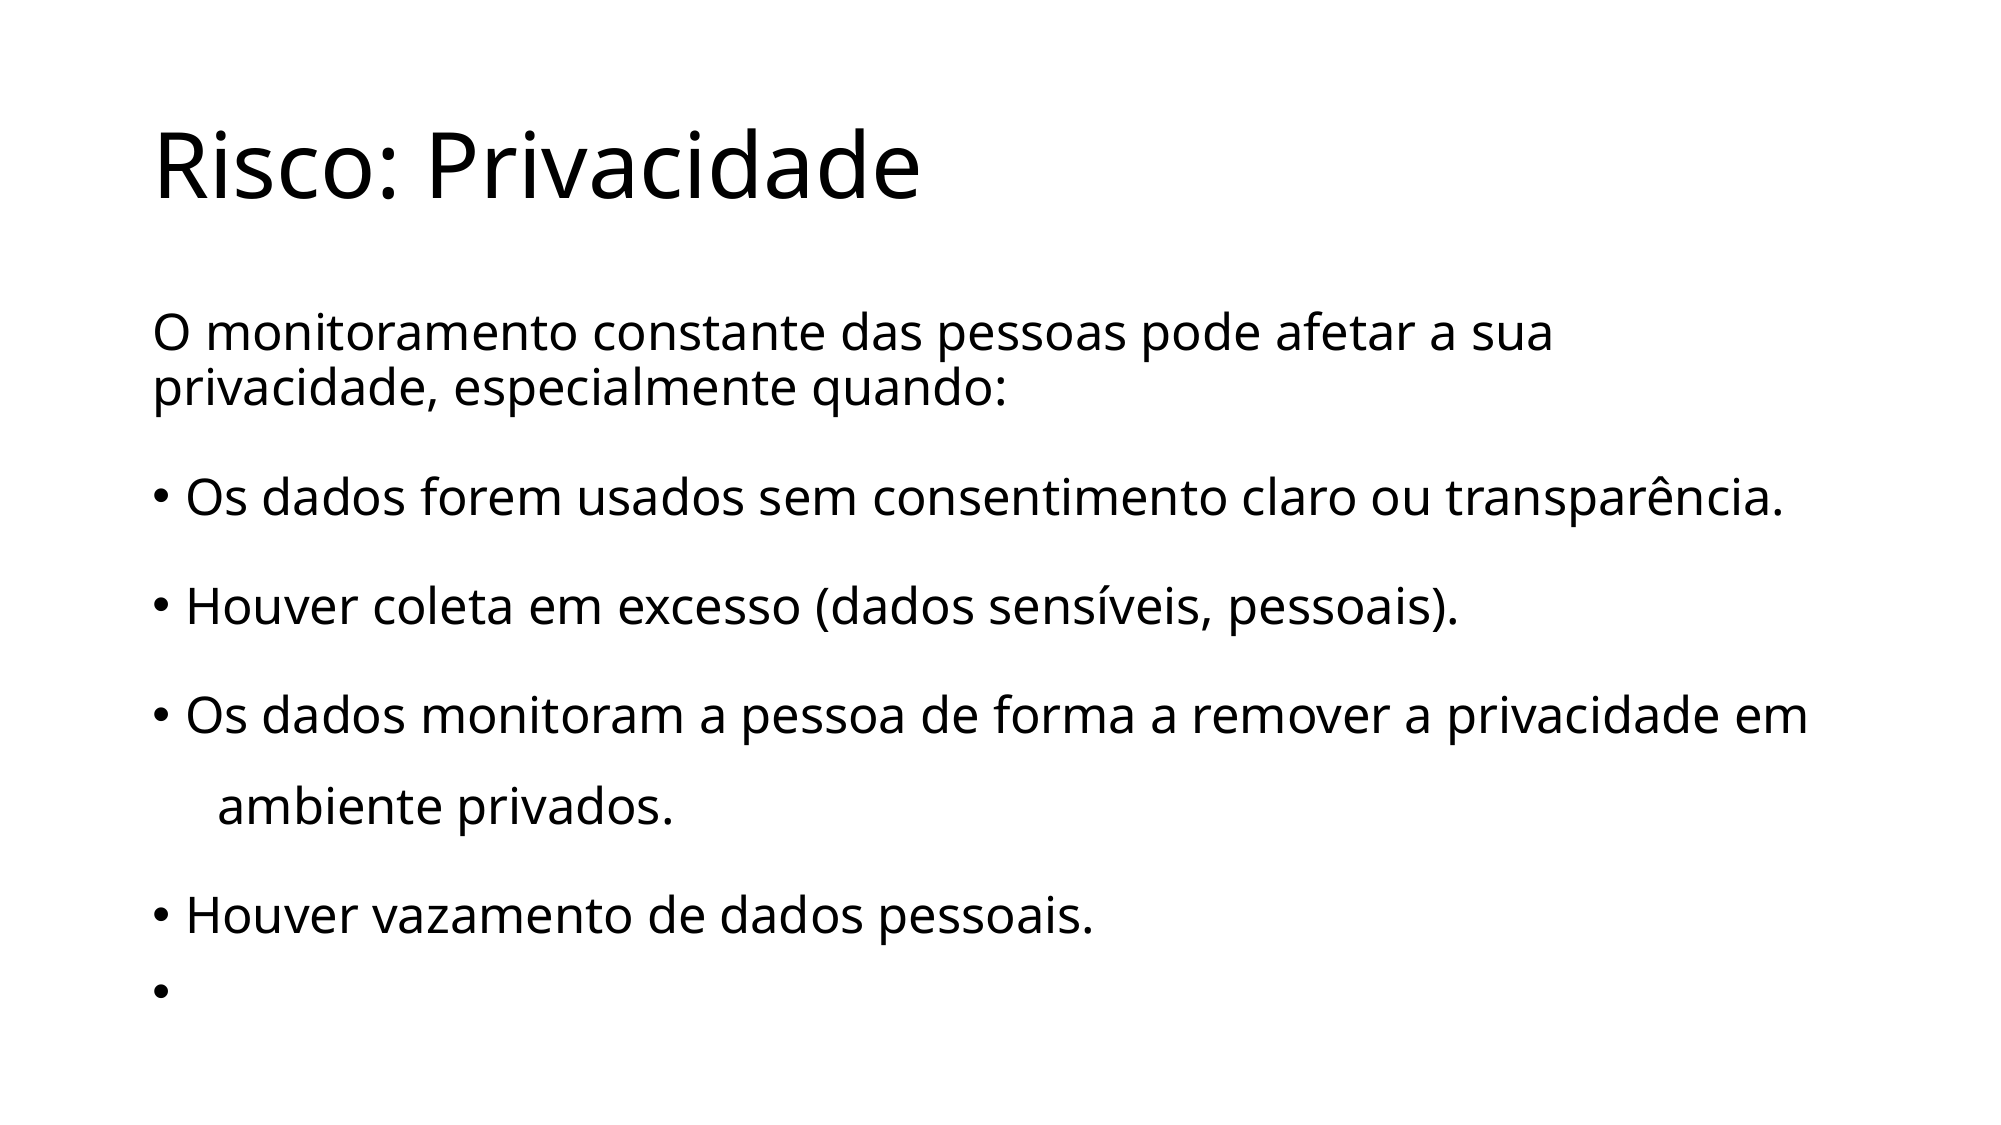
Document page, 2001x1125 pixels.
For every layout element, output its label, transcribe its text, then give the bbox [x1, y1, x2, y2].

list O monitoramento constante das pessoas pode afetar a sua privacidade, especialmente quando: Os dados forem usados sem consentimento claro ou transparência. Houver coleta em excesso (dados sensíveis, pessoais). Os dados monitoram a pessoa de forma a remover a privacidade em ambiente privados. Houver vazamento de dados pessoais. [137, 299, 1863, 1014]
title Risco: Privacidade [137, 59, 1863, 278]
